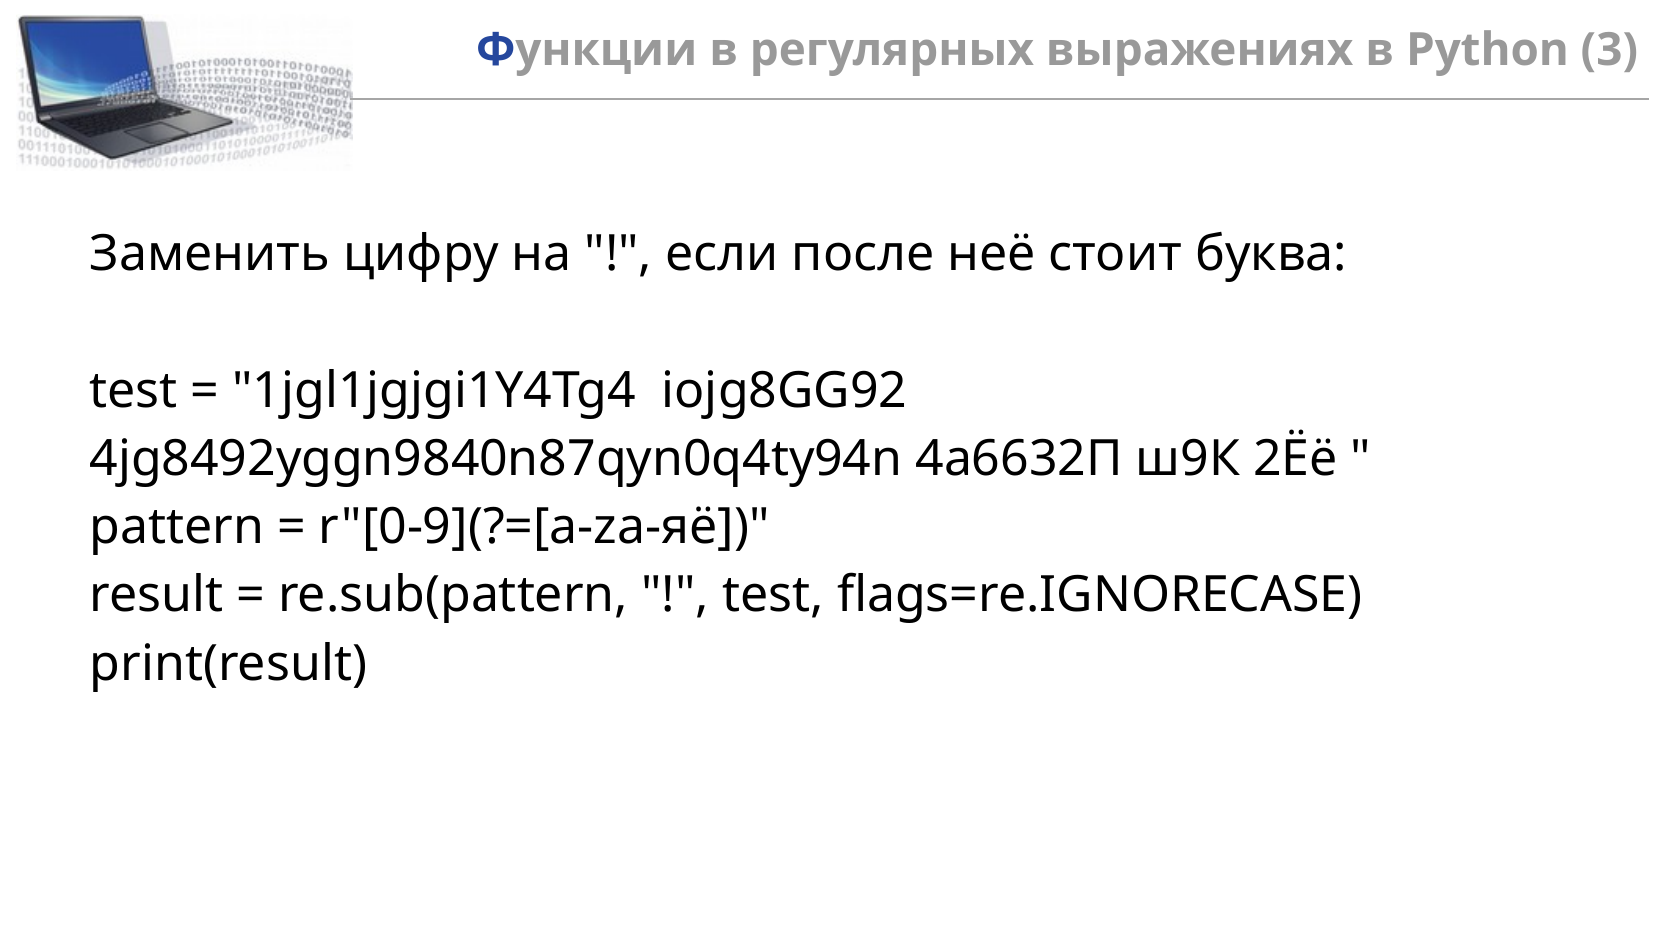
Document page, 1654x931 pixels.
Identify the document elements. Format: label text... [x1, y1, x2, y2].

picture [16, 14, 353, 171]
text_box Заменить цифру на "!", если после неё стоит буква: test = "1jgl1jgjgi1Y4Tg4 iojg8GG92 4jg8492yggn9840n87qyn0q4ty94n 4а6632П ш9К 2Ёё " pattern = r"[0-9](?=[a-zа-яё])" result = re.sub(pattern, "!", test, flags=re.IGNORECASE) print(result) [75, 209, 1621, 903]
title Функции в регулярных выражениях в Python (3) [318, 0, 1654, 101]
